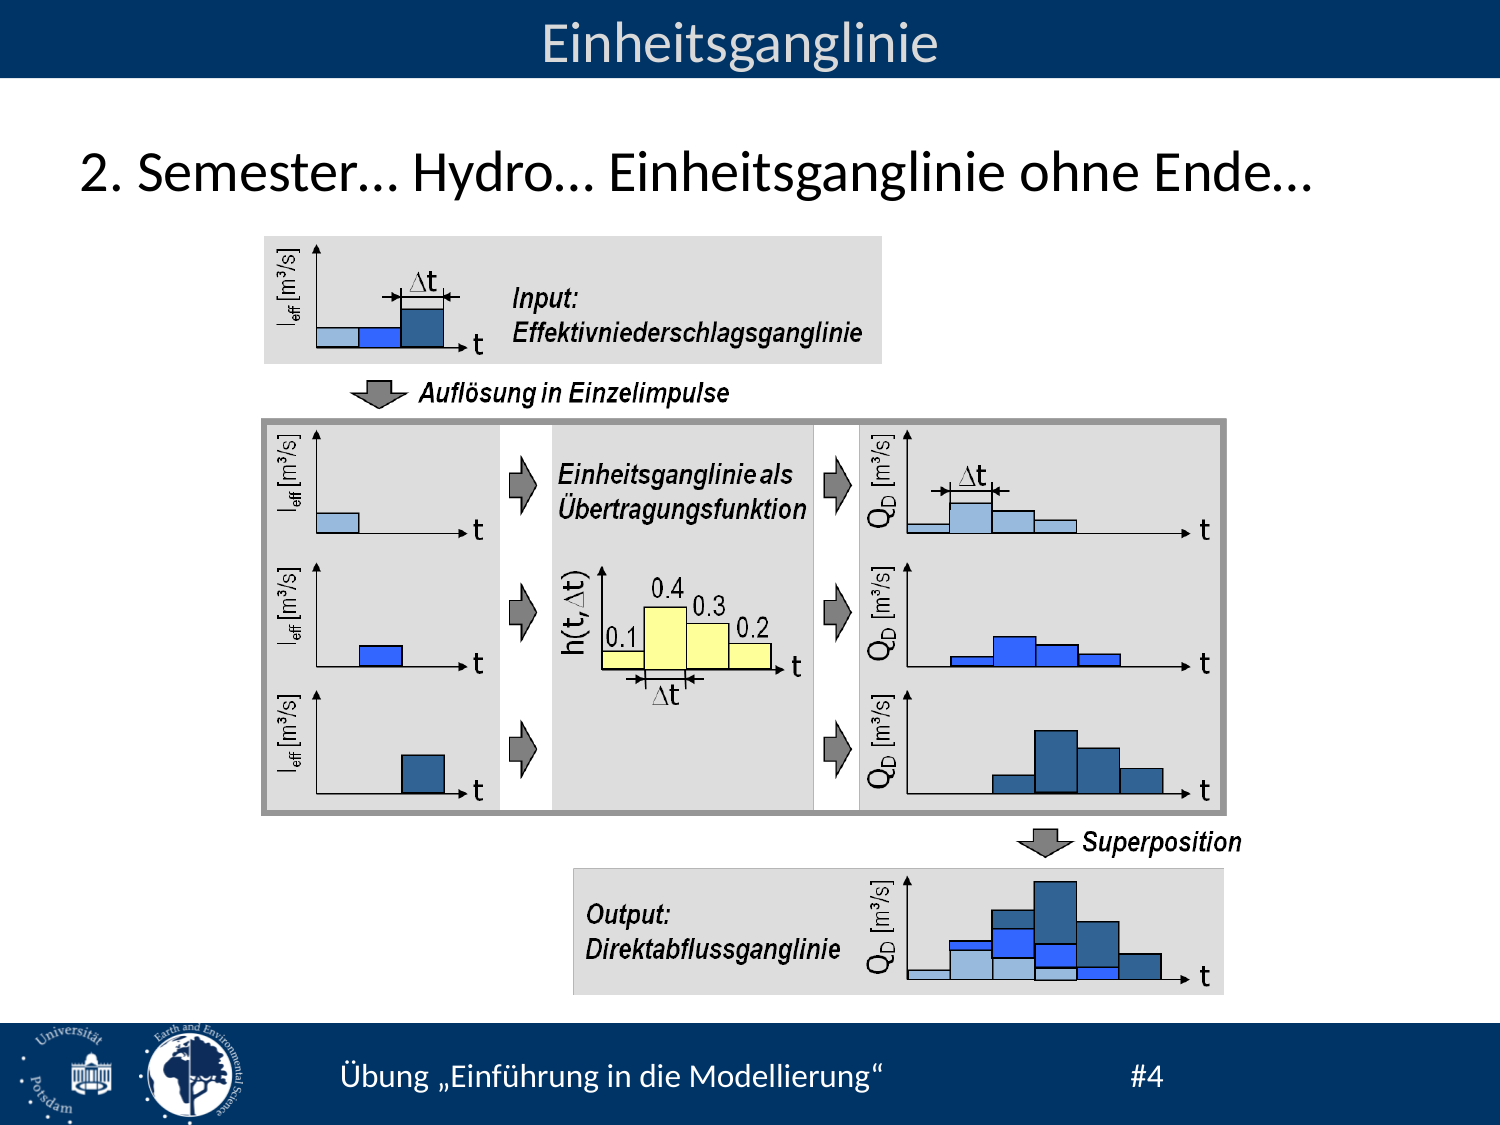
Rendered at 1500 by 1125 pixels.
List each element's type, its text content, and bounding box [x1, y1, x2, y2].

text_box 2. Semester… Hydro… Einheitsganglinie ohne Ende… [64, 125, 1412, 211]
text_box Einheitsganglinie [0, 0, 1495, 75]
picture [139, 1023, 243, 1125]
picture [260, 231, 1270, 1003]
